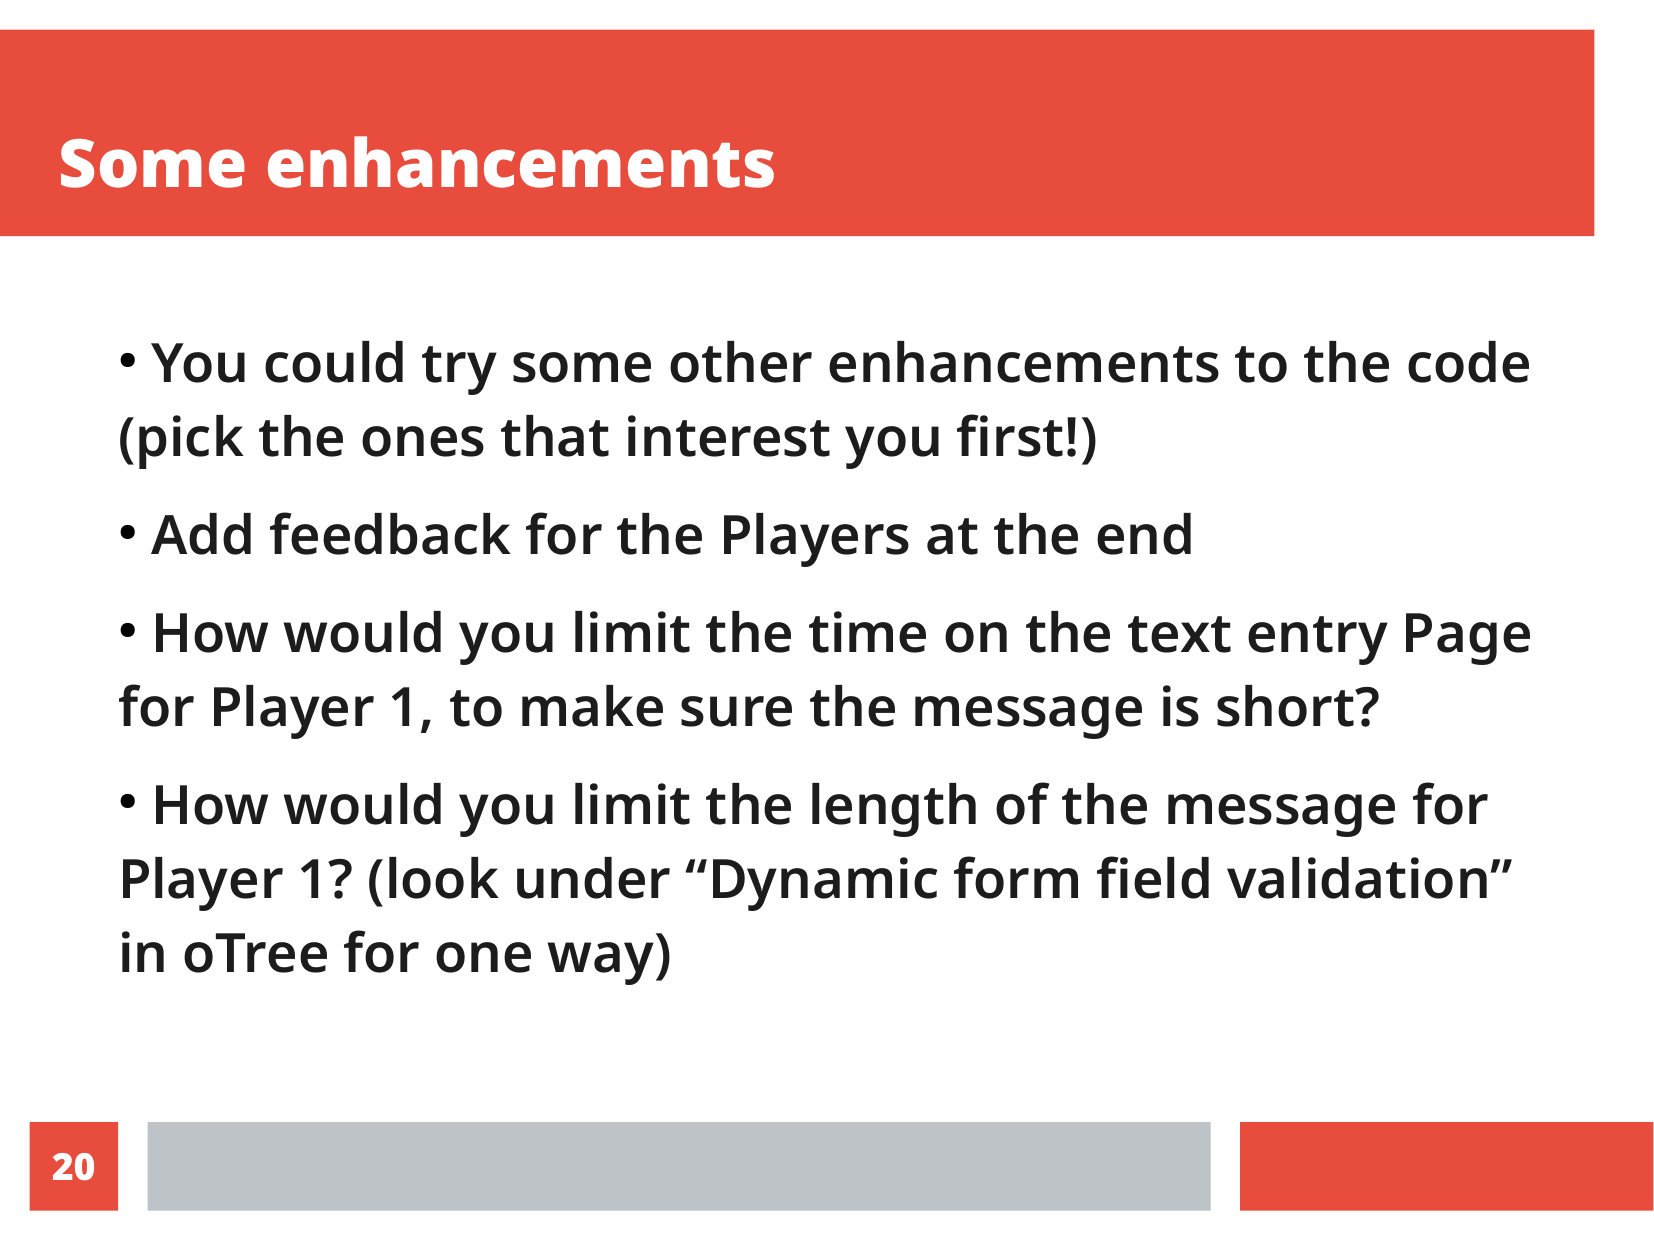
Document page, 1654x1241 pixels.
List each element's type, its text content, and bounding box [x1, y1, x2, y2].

title Some enhancements [59, 59, 1595, 207]
list You could try some other enhancements to the code (pick the ones that interest you first!) Add feedback for the Players at the end How would you limit the time on the text entry Page for Player 1, to make sure the message is short? How would you limit the length of the message for Player 1? (look under “Dynamic form field validation” in oTree for one way) [59, 324, 1565, 1093]
